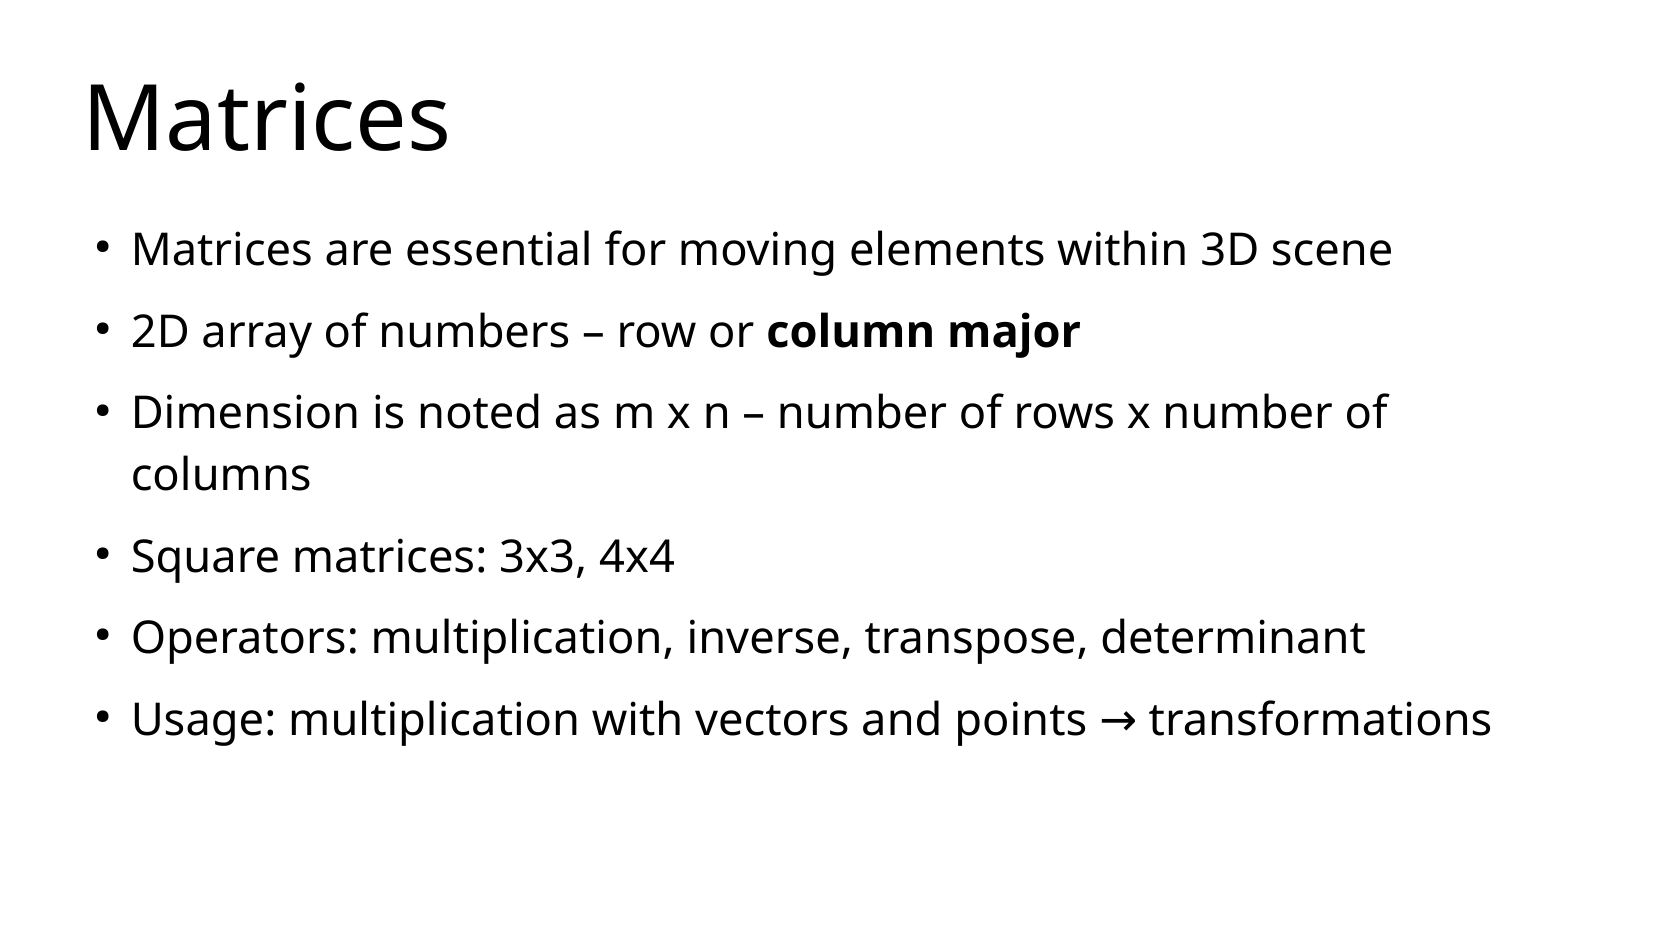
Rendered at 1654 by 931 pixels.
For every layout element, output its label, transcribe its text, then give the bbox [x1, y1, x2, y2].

title Matrices [82, 37, 1571, 193]
list Matrices are essential for moving elements within 3D scene 2D array of numbers – row or column major Dimension is noted as m x n – number of rows x number of columns Square matrices: 3x3, 4x4 Operators: multiplication, inverse, transpose, determinant Usage: multiplication with vectors and points → transformations [82, 217, 1571, 758]
